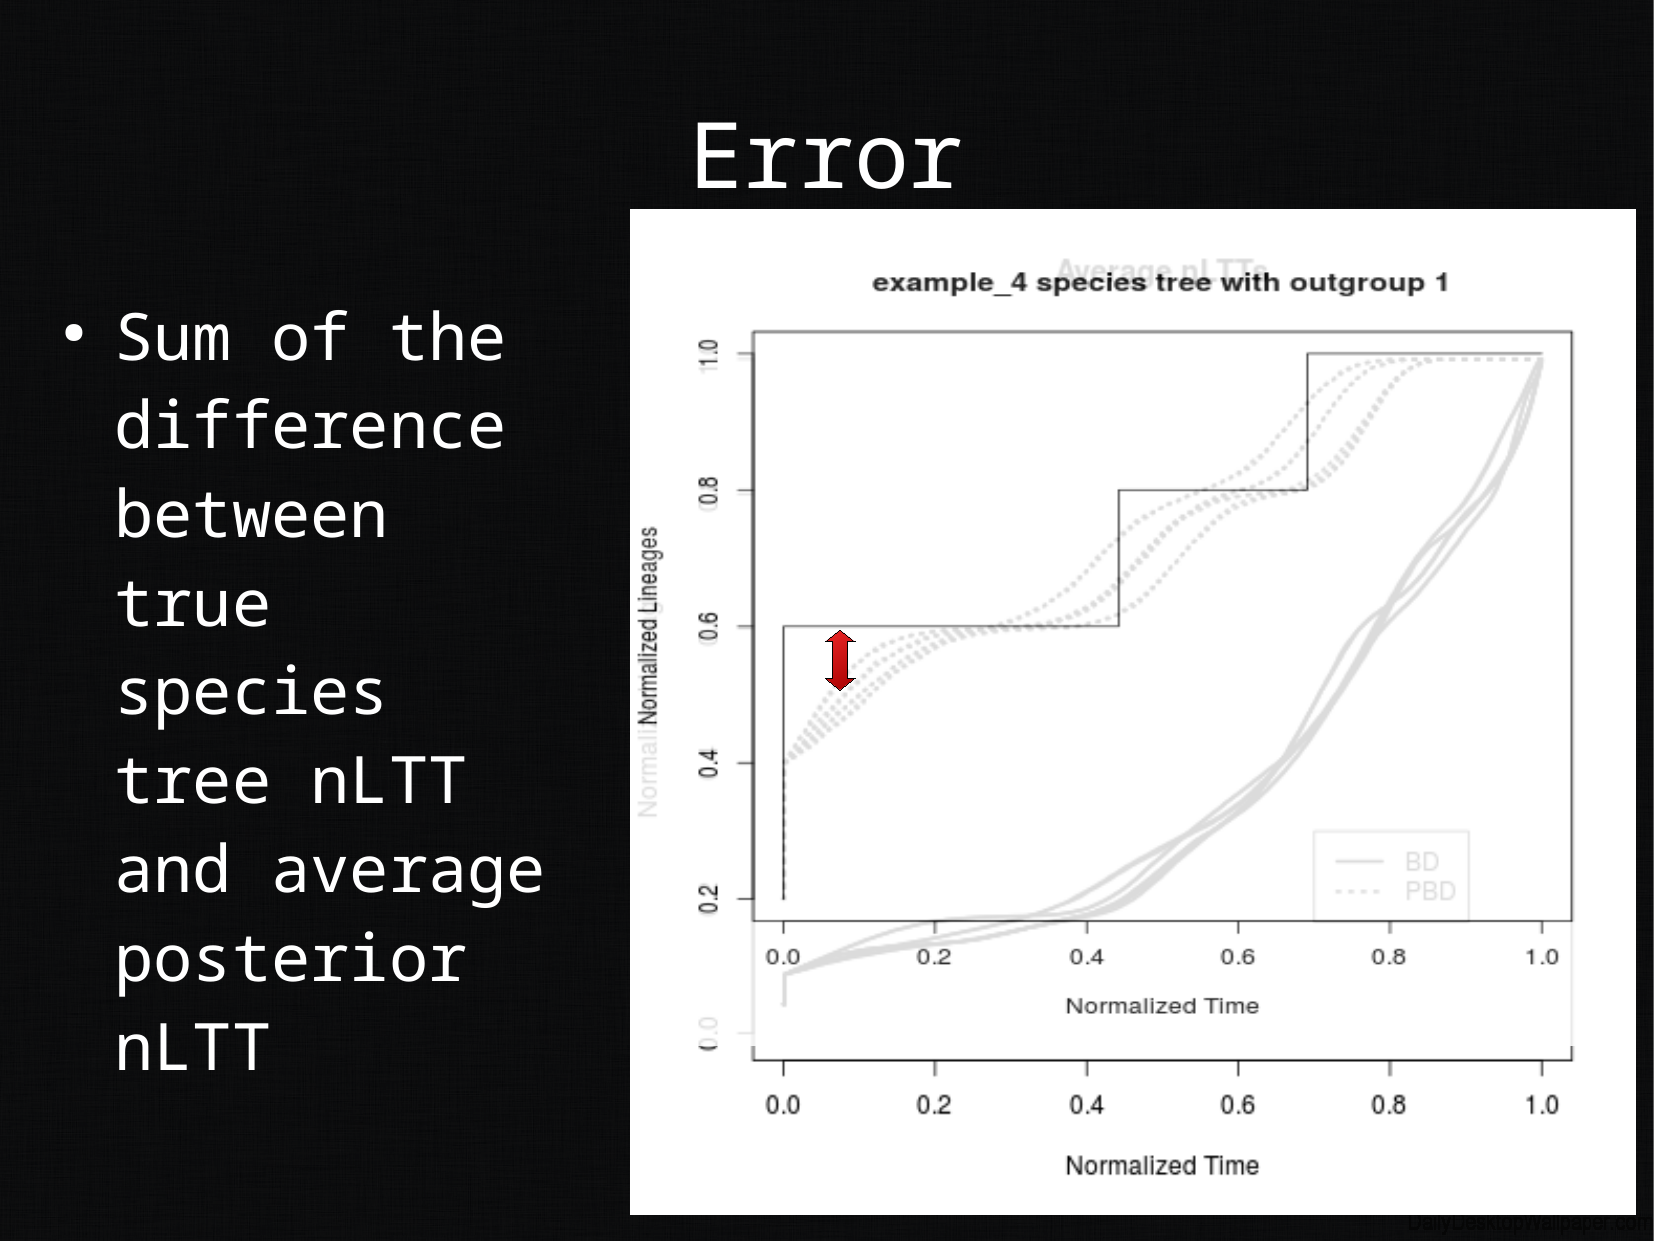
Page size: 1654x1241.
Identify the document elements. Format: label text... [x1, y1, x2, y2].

picture [0, 0, 1654, 1241]
title Error [82, 49, 1571, 257]
list Sum of the difference between true species tree nLTT and average posterior nLTT [45, 290, 556, 1171]
text_box [825, 630, 856, 691]
